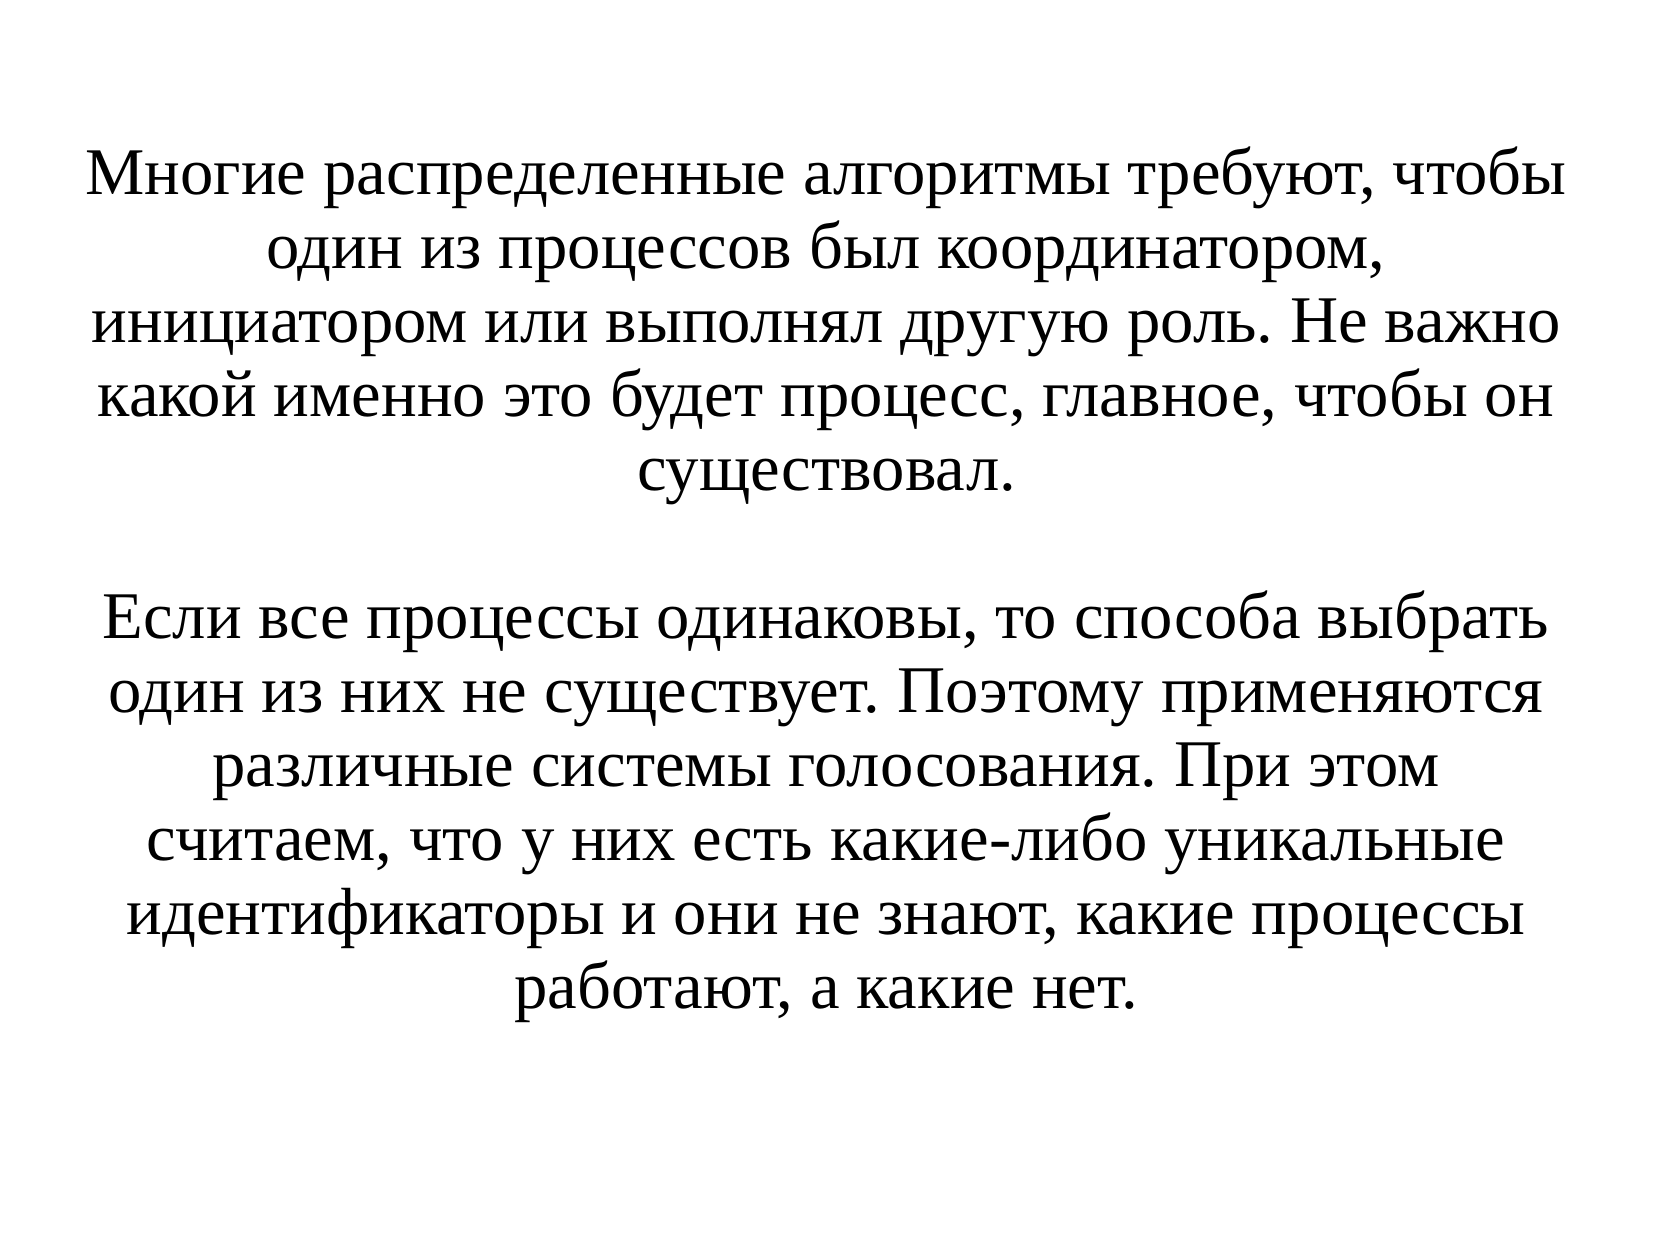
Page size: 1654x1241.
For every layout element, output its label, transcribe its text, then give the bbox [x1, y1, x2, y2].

subtitle Многие распределенные алгоритмы требуют, чтобы один из процессов был координатором, инициатором или выполнял другую роль. Не важно какой именно это будет процесс, главное, чтобы он существовал. Если все процессы одинаковы, то способа выбрать один из них не существует. Поэтому применяются различные системы голосования. При этом считаем, что у них есть какие-либо уникальные идентификаторы и они не знают, какие процессы работают, а какие нет. [82, 56, 1571, 1102]
